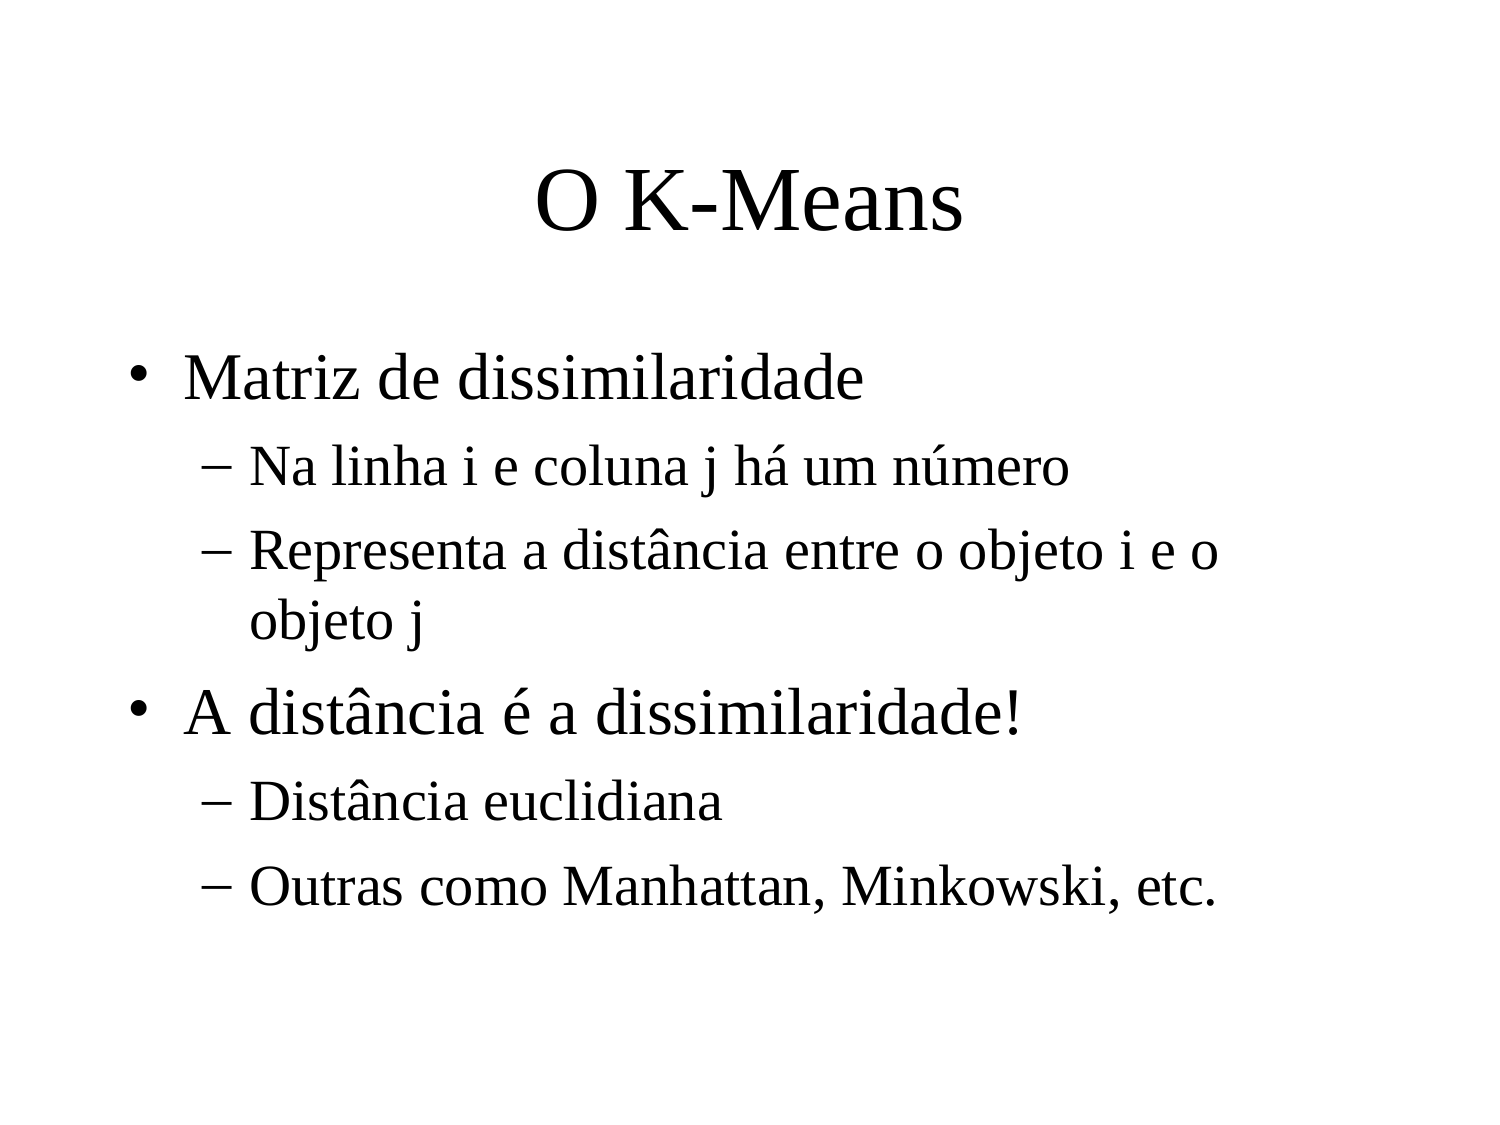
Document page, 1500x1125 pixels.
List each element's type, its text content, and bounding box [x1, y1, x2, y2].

list Matriz de dissimilaridade Na linha i e coluna j há um número Representa a distância entre o objeto i e o objeto j A distância é a dissimilaridade! Distância euclidiana Outras como Manhattan, Minkowski, etc. [112, 324, 1388, 1001]
title O K-Means [112, 99, 1388, 288]
